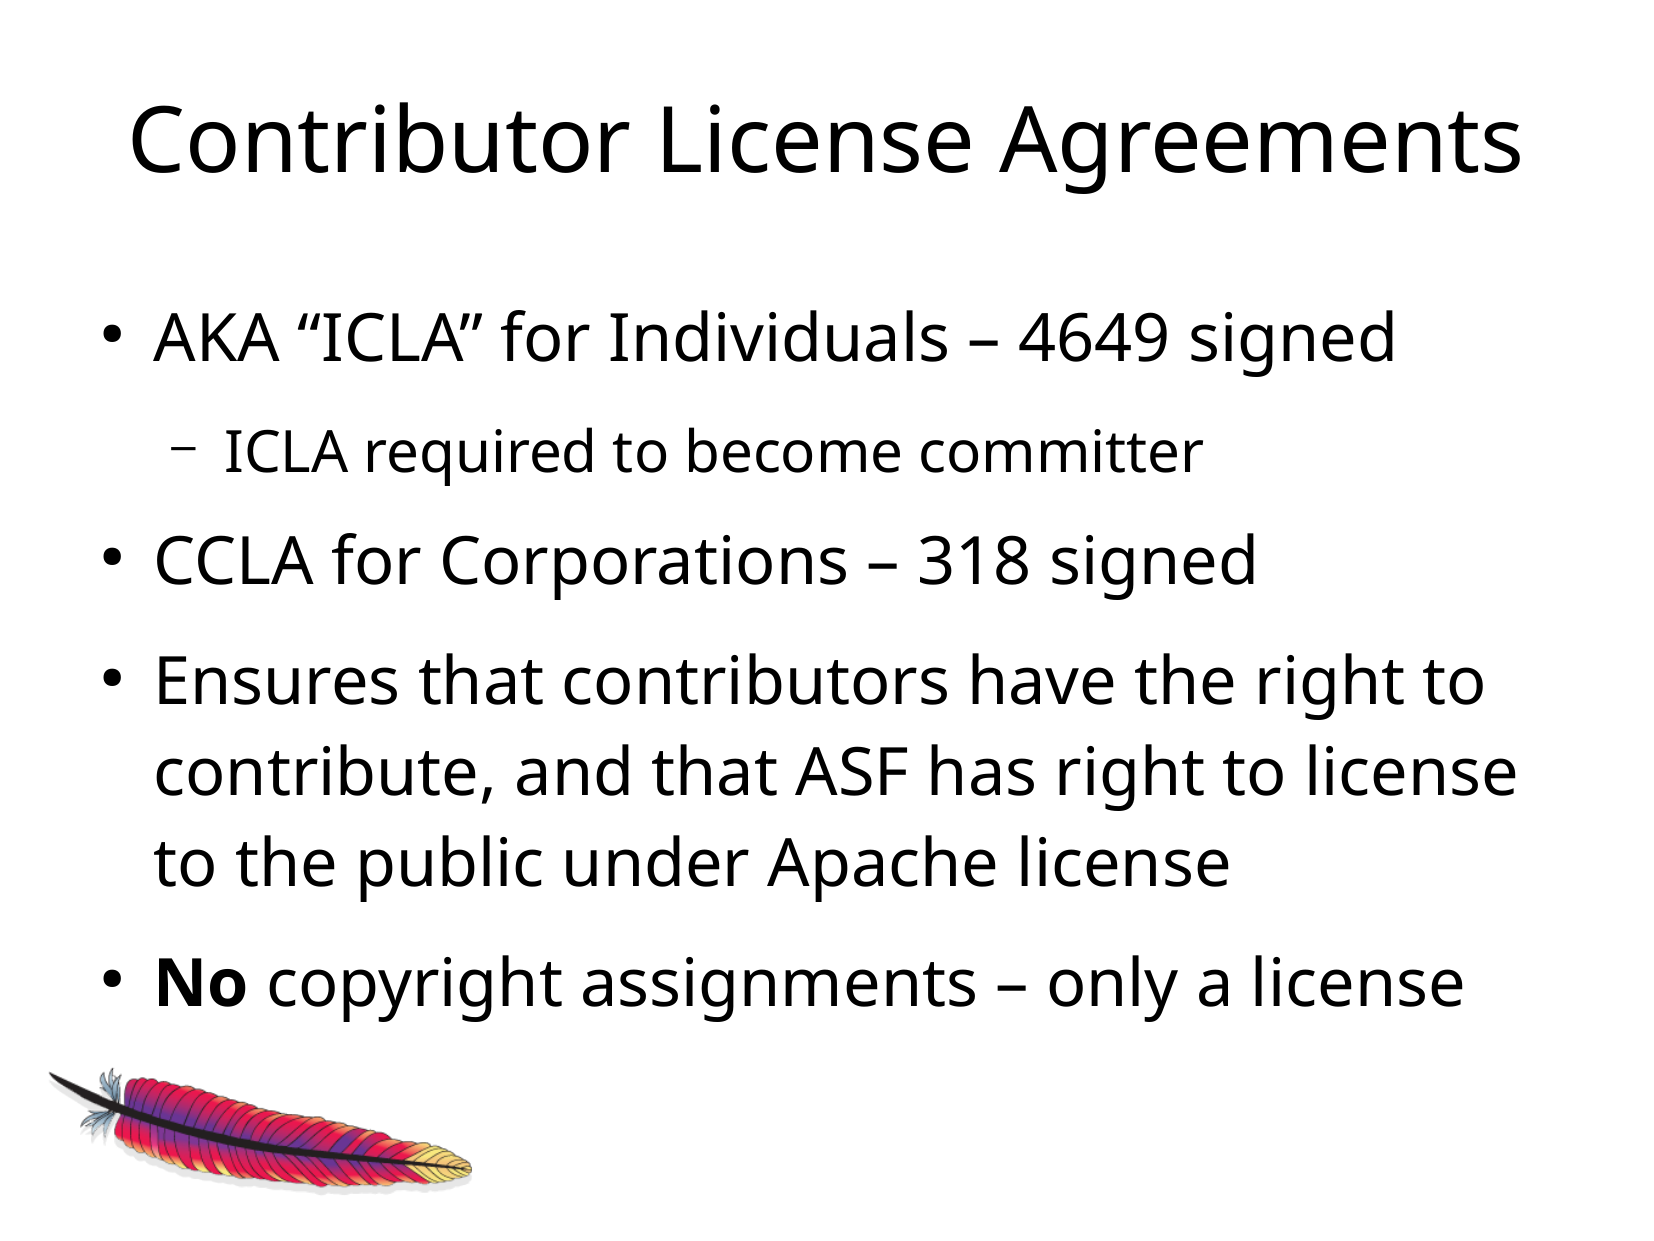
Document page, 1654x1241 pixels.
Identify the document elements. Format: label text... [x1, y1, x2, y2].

title Contributor License Agreements [82, 49, 1571, 226]
picture [45, 1064, 477, 1200]
list AKA “ICLA” for Individuals – 4649 signed ICLA required to become committer CCLA for Corporations – 318 signed Ensures that contributors have the right to contribute, and that ASF has right to license to the public under Apache license No copyright assignments – only a license [82, 290, 1571, 1109]
